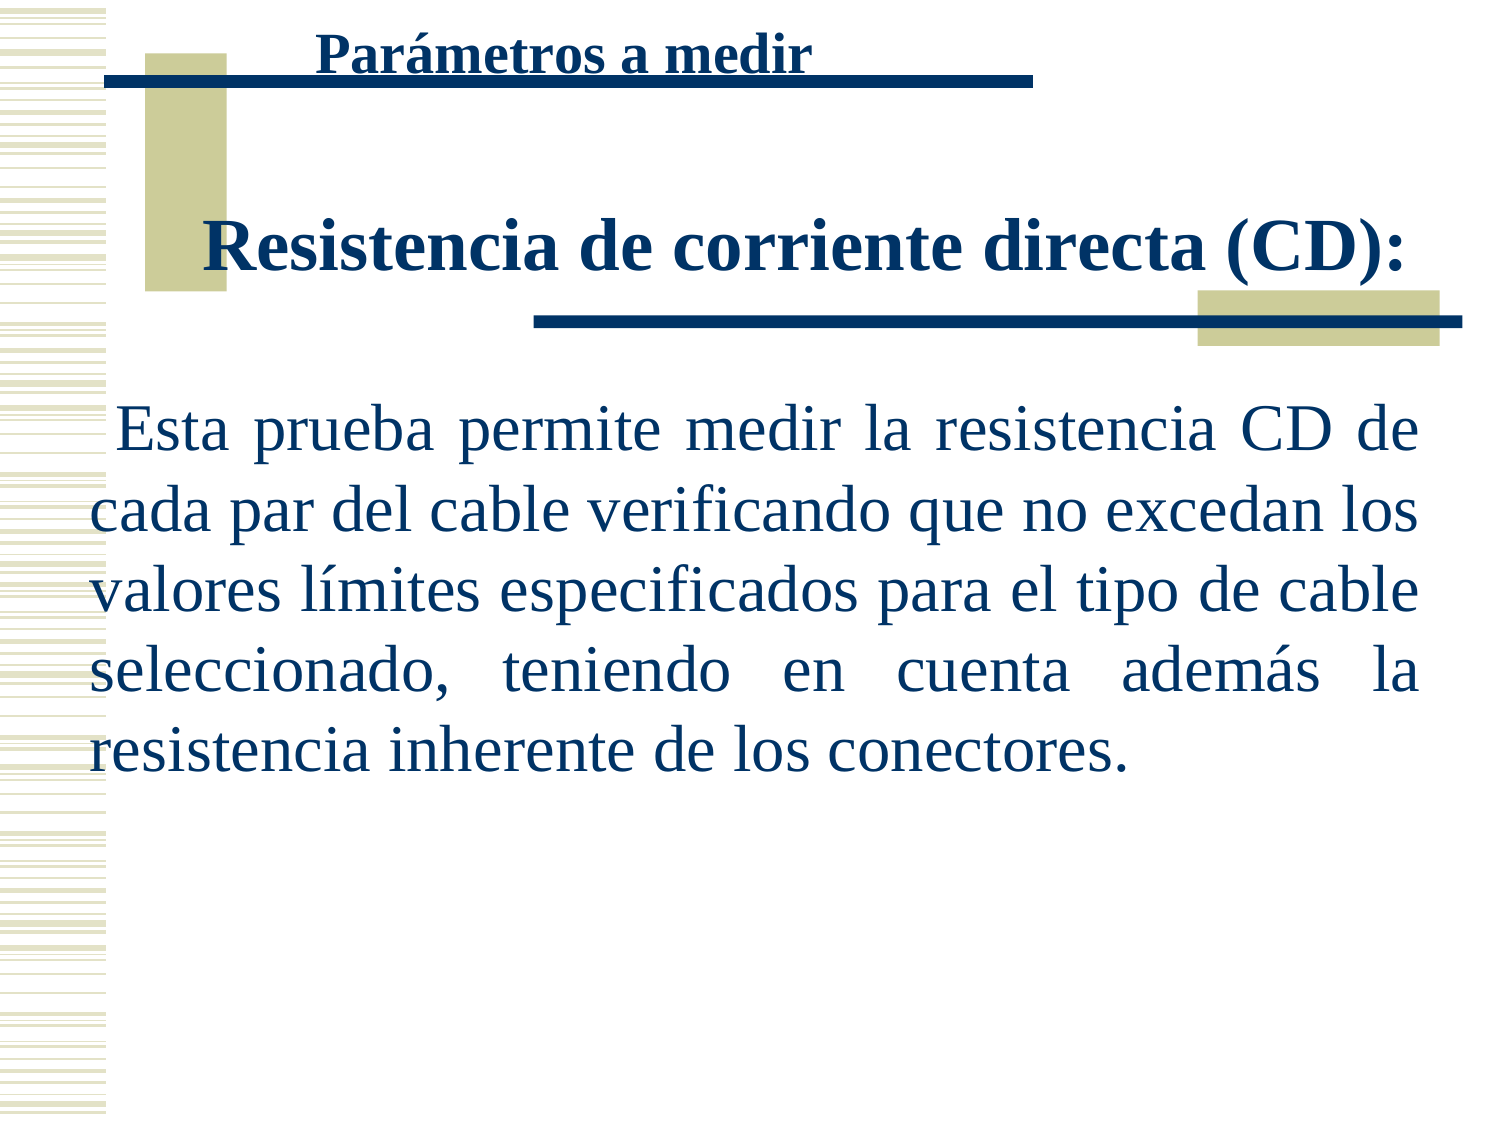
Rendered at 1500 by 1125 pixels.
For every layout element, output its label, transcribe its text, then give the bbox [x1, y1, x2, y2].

text_box Resistencia de corriente directa (CD): Esta prueba permite medir la resistencia CD de cada par del cable verificando que no excedan los valores límites especificados para el tipo de cable seleccionado, teniendo en cuenta además la resistencia inherente de los conectores. [75, 187, 1438, 873]
text_box Parámetros a medir [300, 7, 829, 94]
